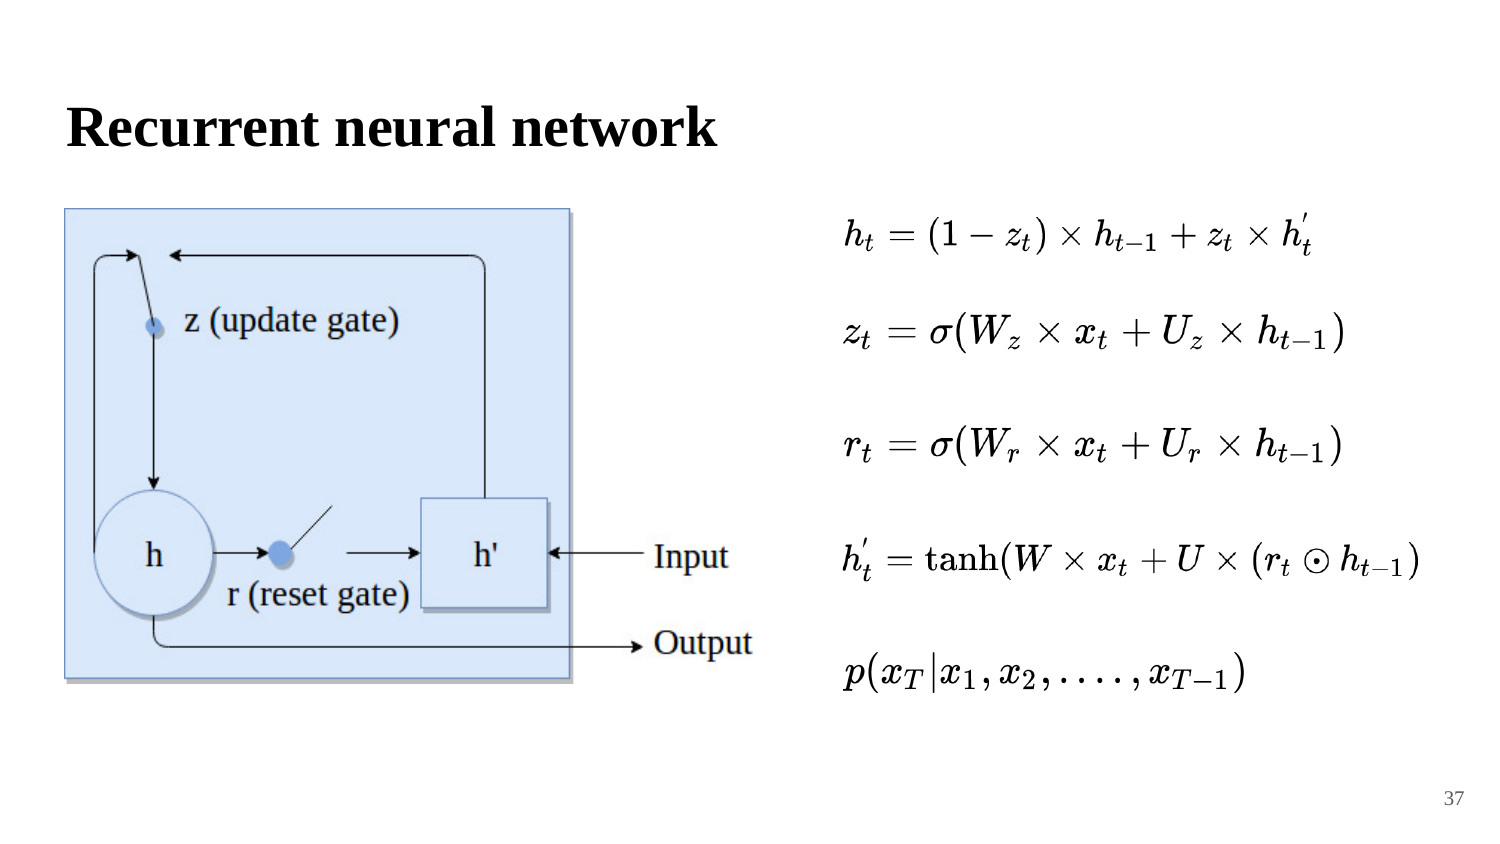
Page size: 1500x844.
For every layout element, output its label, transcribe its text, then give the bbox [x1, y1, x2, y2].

picture [840, 533, 1421, 584]
picture [840, 307, 1348, 358]
title Recurrent neural network [51, 72, 1449, 167]
slide_number <number> [1389, 764, 1480, 830]
picture [843, 647, 1248, 698]
picture [843, 208, 1315, 259]
picture [64, 208, 771, 684]
picture [843, 420, 1344, 471]
